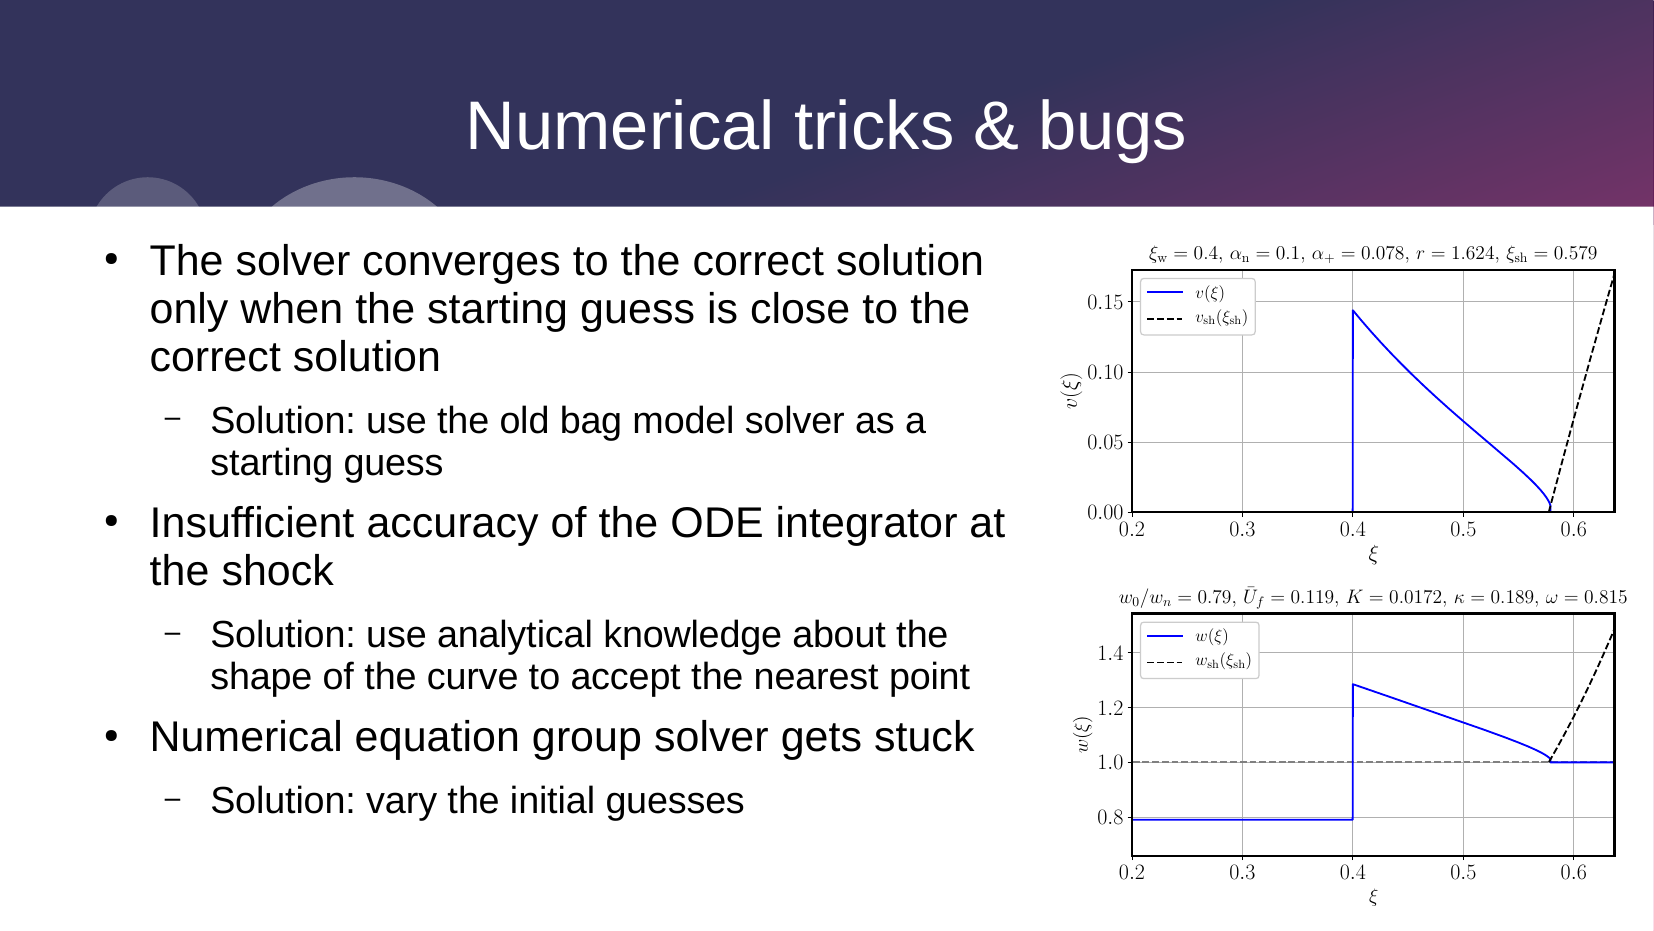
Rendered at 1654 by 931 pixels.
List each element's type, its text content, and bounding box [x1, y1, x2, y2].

list The solver converges to the correct solution only when the starting guess is close to the correct solution Solution: use the old bag model solver as a starting guess Insufficient accuracy of the ODE integrator at the shock Solution: use analytical knowledge about the shape of the curve to accept the nearest point Numerical equation group solver gets stuck Solution: vary the initial guesses [88, 236, 1036, 827]
title Numerical tricks & bugs [88, 44, 1565, 207]
picture [1036, 225, 1654, 931]
